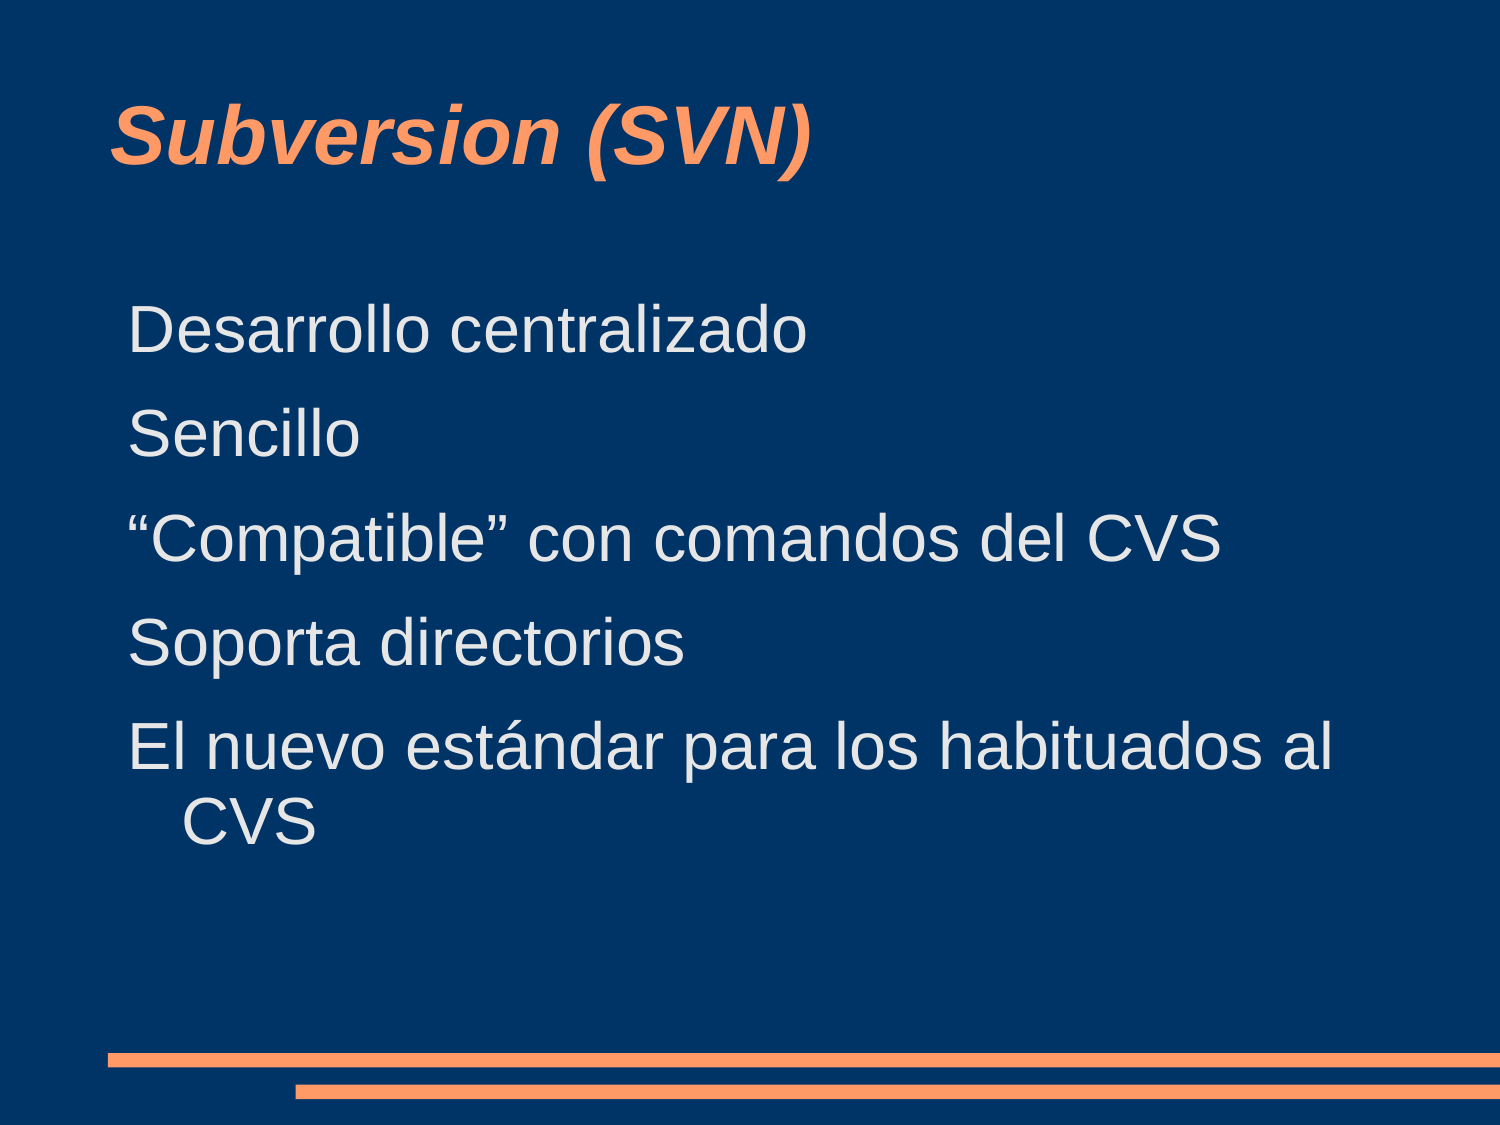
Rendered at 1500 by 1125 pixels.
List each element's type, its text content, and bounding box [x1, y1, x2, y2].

list Desarrollo centralizado Sencillo “Compatible” con comandos del CVS Soporta directorios El nuevo estándar para los habituados al CVS [110, 292, 1416, 1027]
title Subversion (SVN) [110, 41, 1392, 230]
